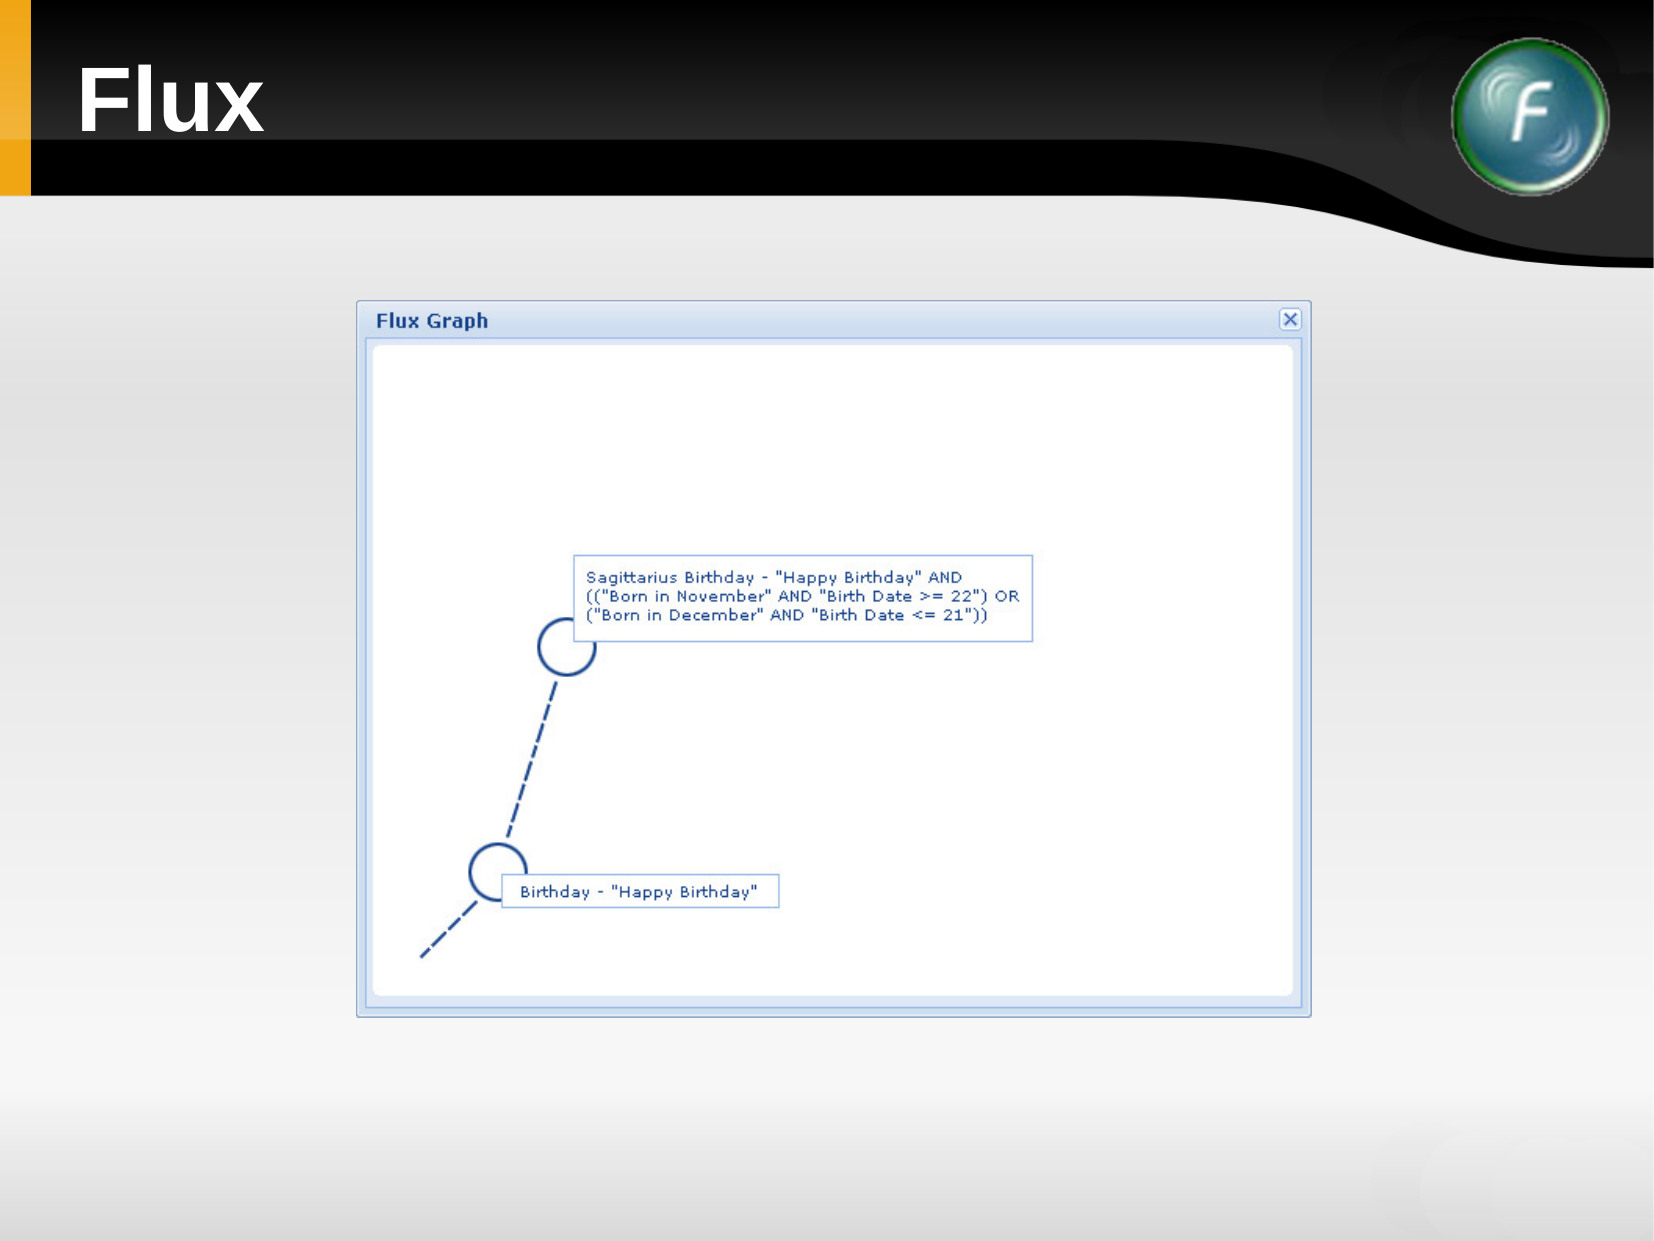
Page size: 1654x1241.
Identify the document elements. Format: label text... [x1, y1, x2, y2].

title Flux [76, 7, 1565, 200]
picture [0, 0, 1654, 1241]
